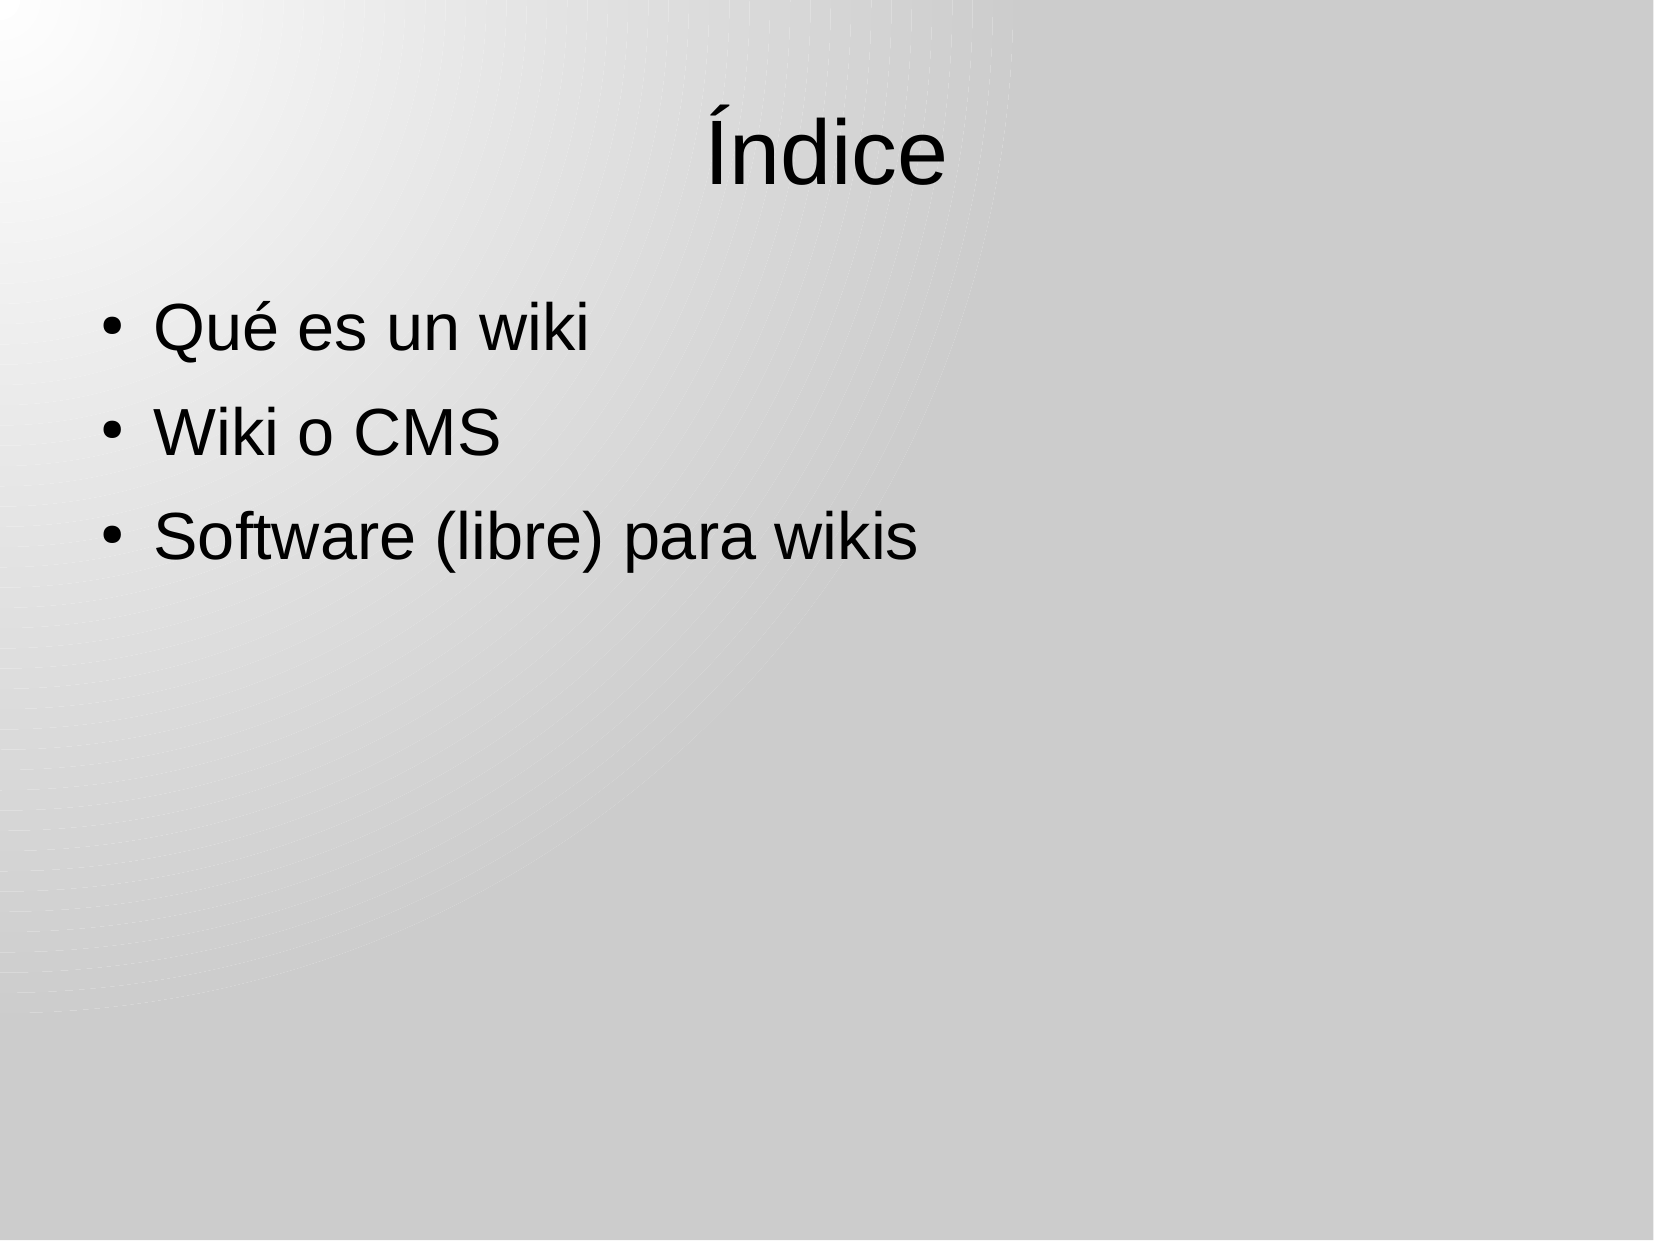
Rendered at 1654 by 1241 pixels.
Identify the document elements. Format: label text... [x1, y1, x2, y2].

title Índice [82, 49, 1571, 257]
list Qué es un wiki Wiki o CMS Software (libre) para wikis [82, 290, 1538, 1109]
